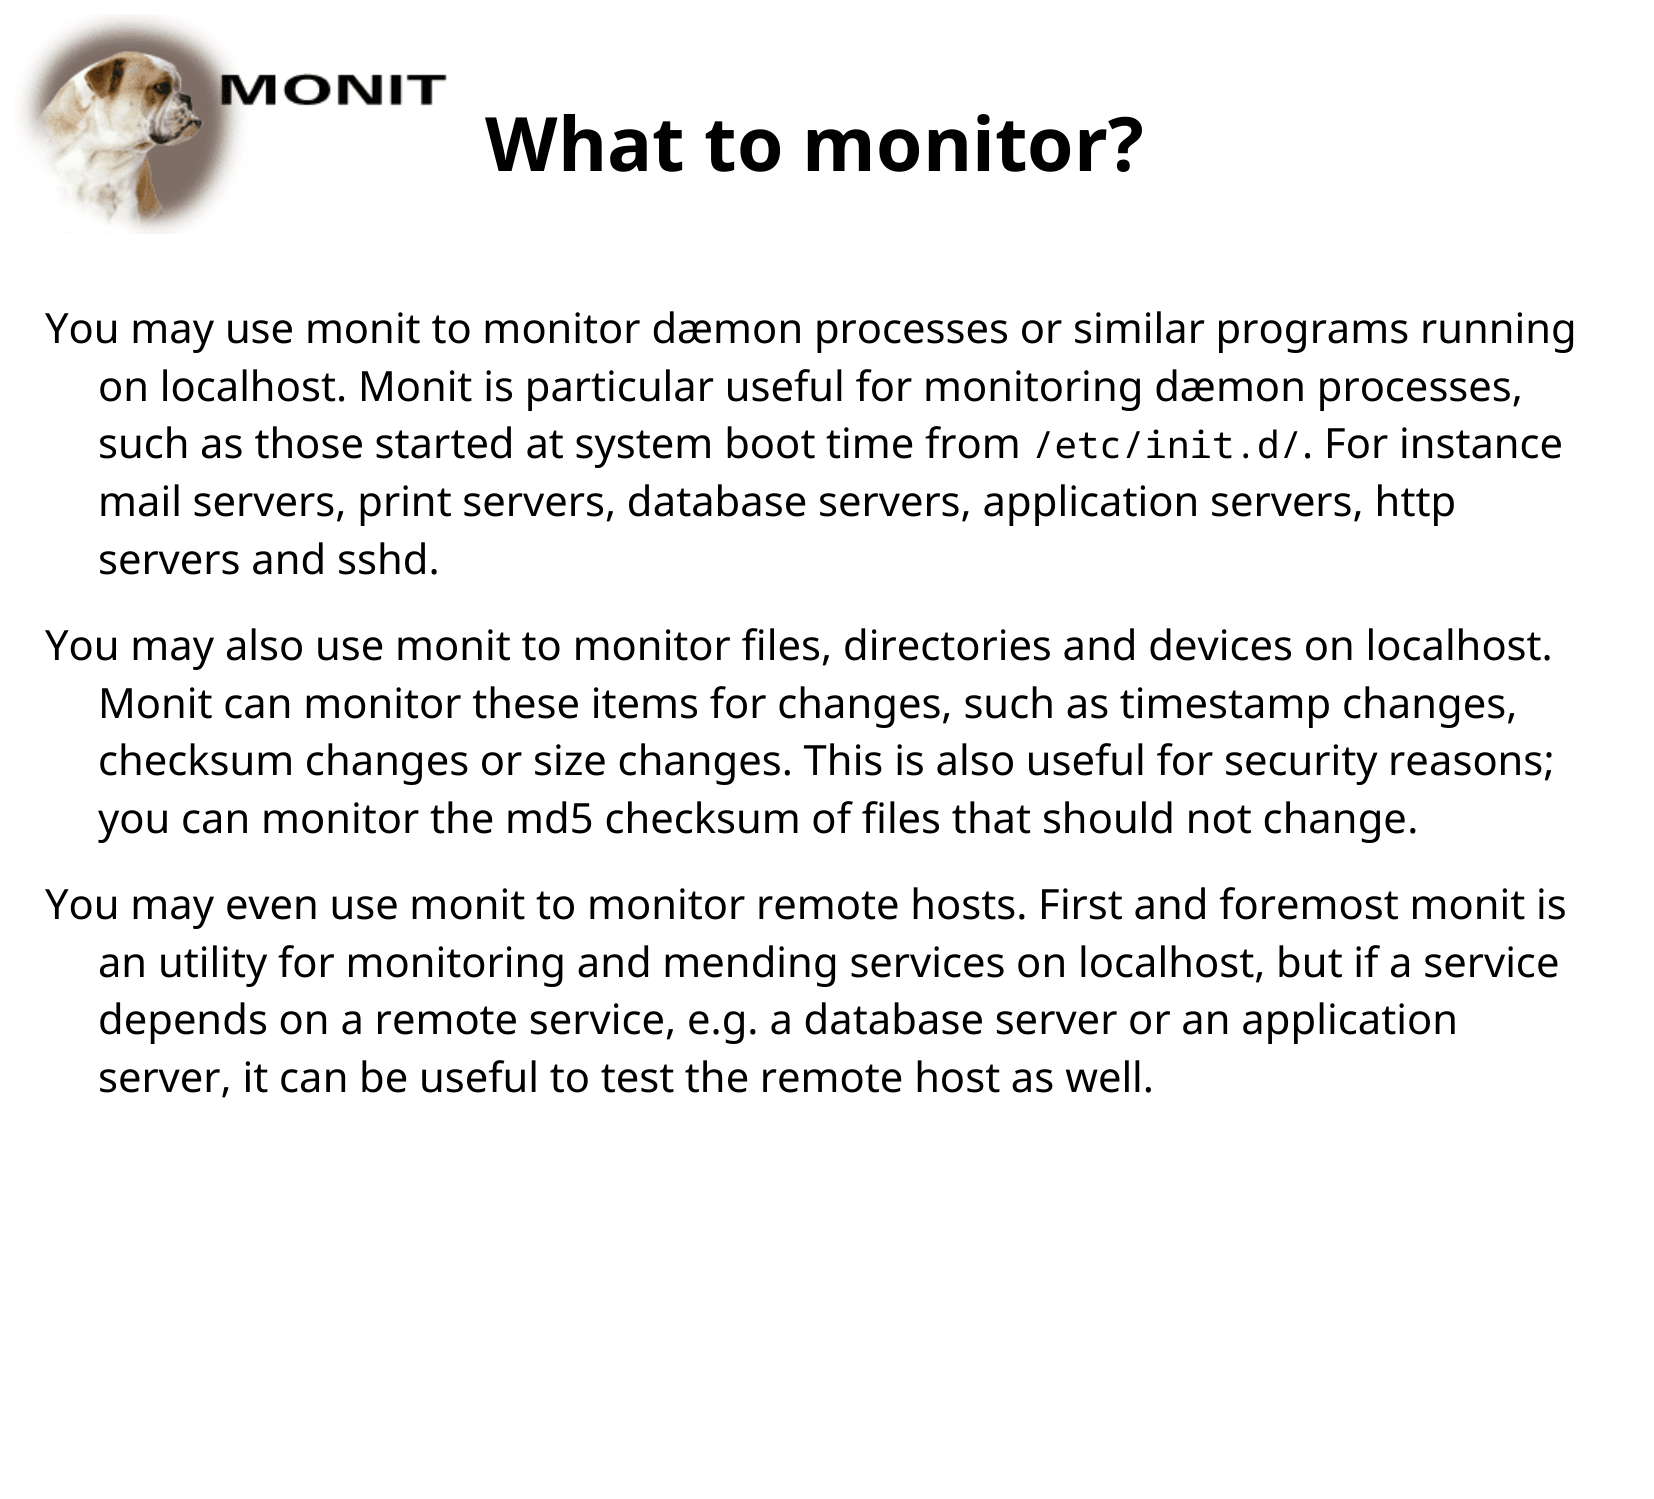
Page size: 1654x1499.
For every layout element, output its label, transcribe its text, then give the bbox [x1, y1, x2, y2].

picture [14, 14, 448, 234]
list You may use monit to monitor dæmon processes or similar programs running on localhost. Monit is particular useful for monitoring dæmon processes, such as those started at system boot time from /etc/init.d/. For instance mail servers, print servers, database servers, application servers, http servers and sshd. You may also use monit to monitor files, directories and devices on localhost. Monit can monitor these items for changes, such as timestamp changes, checksum changes or size changes. This is also useful for security reasons; you can monitor the md5 checksum of files that should not change. You may even use monit to monitor remote hosts. First and foremost monit is an utility for monitoring and mending services on localhost, but if a service depends on a remote service, e.g. a database server or an application server, it can be useful to test the remote host as well. [27, 298, 1595, 1379]
title What to monitor? [502, 73, 1128, 211]
